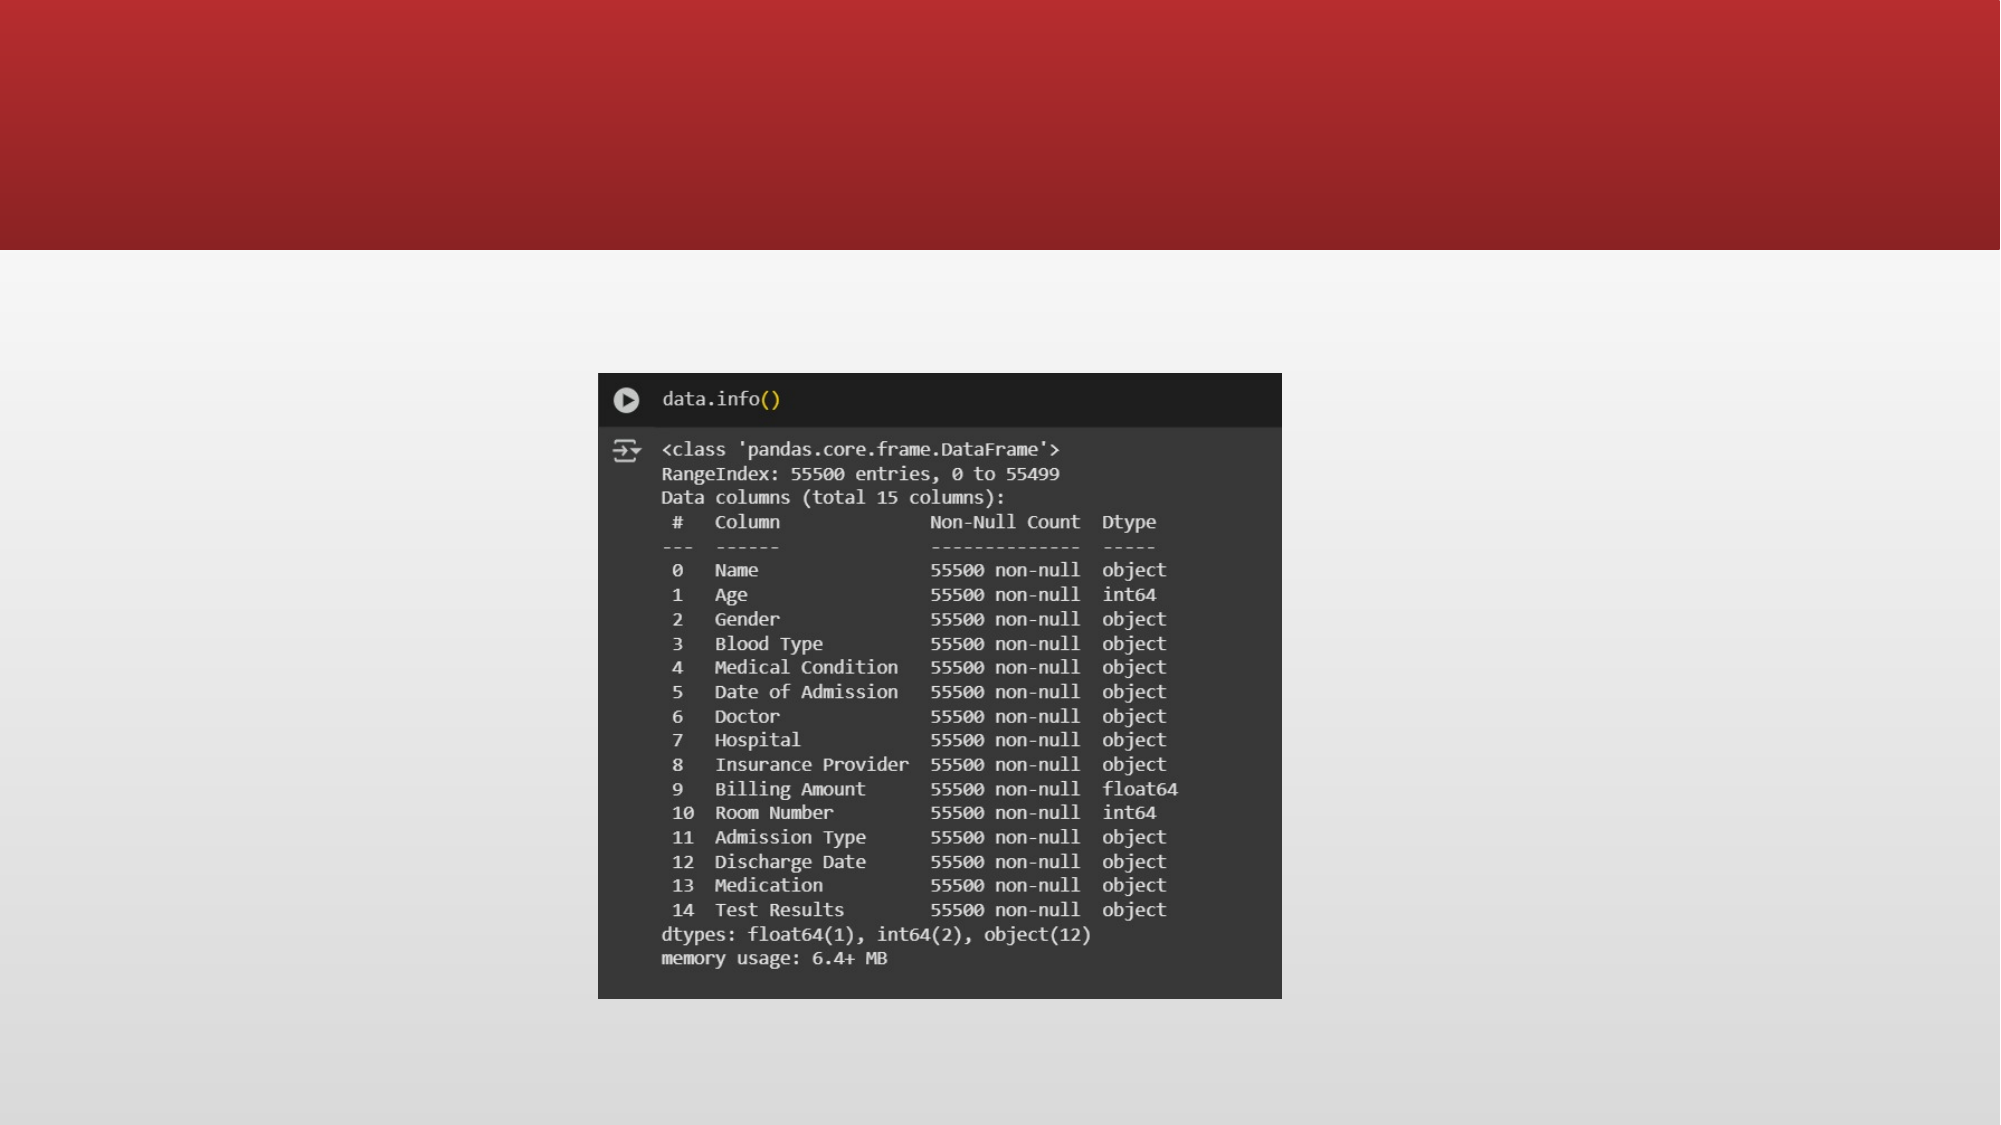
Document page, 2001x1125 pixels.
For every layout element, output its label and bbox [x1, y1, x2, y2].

picture [598, 373, 1282, 999]
